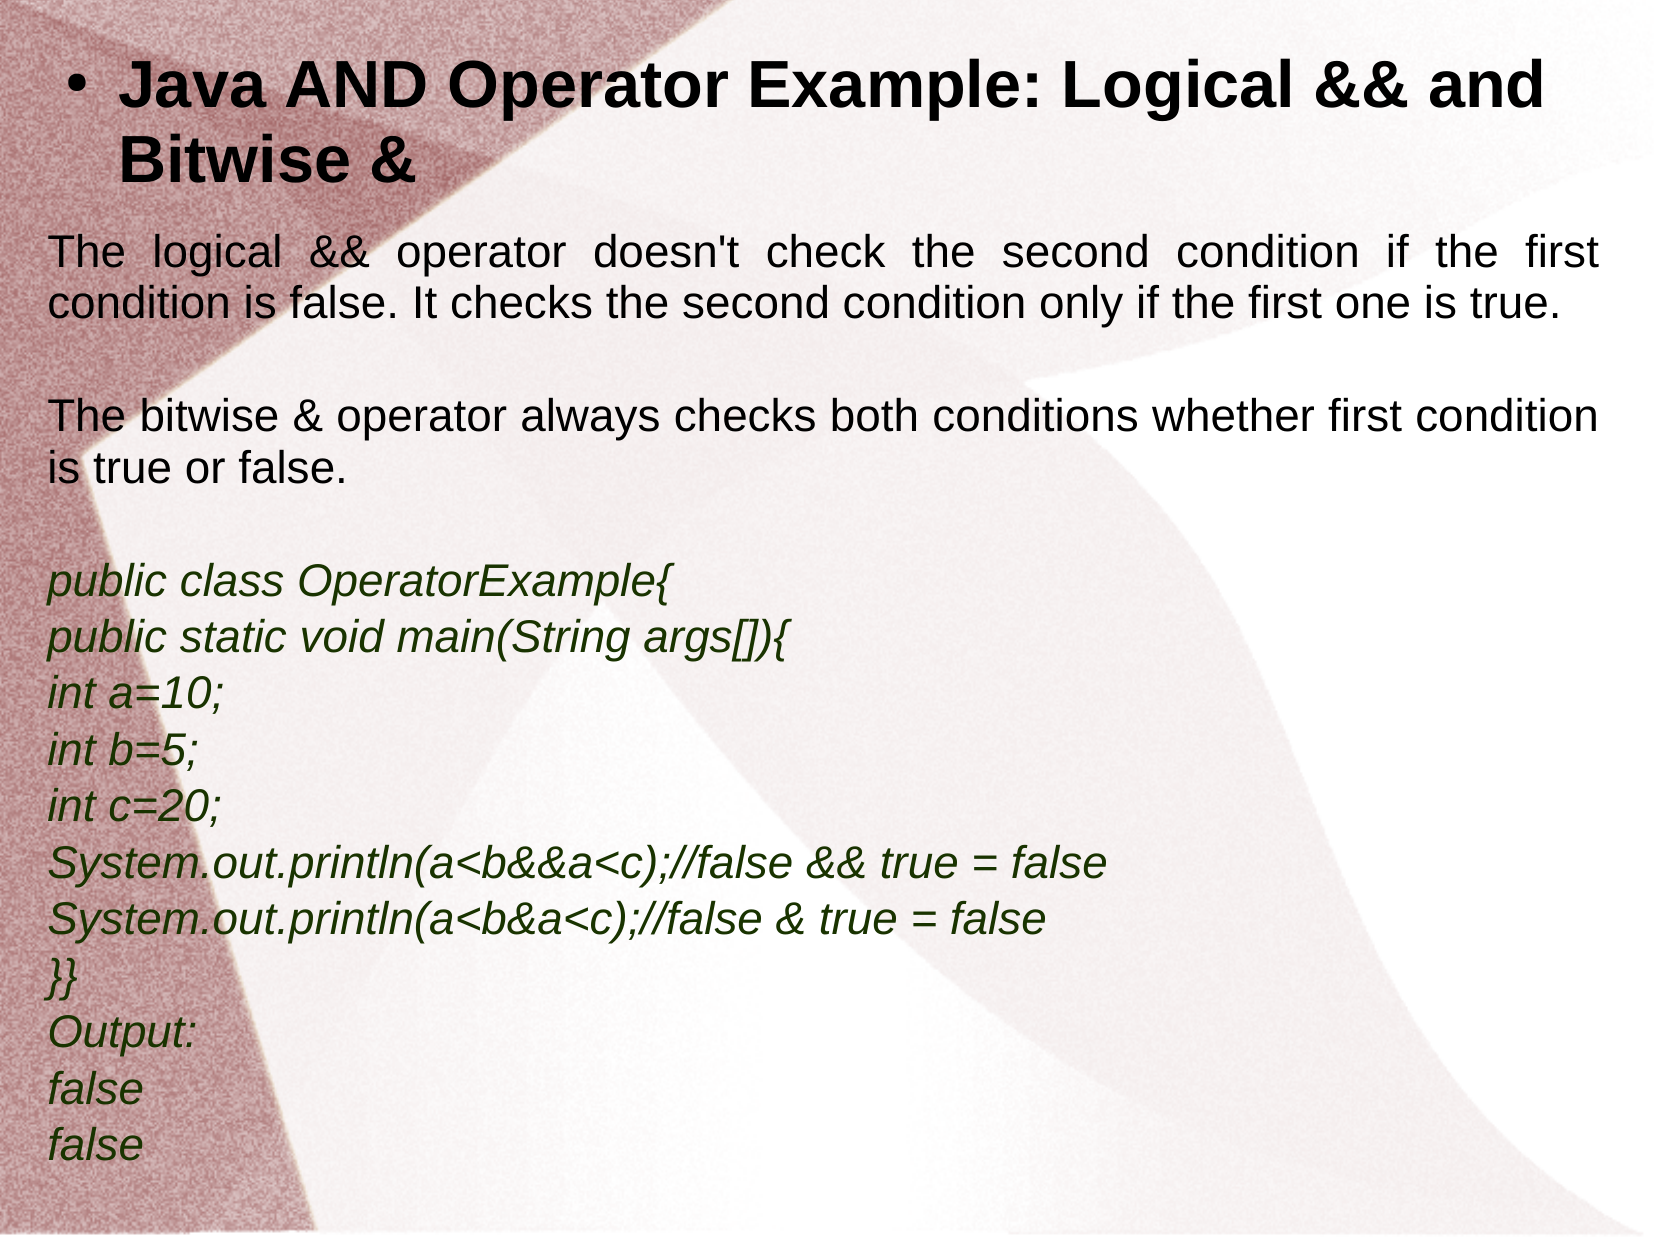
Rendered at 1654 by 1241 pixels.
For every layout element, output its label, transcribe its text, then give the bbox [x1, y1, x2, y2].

list Java AND Operator Example: Logical && and Bitwise & The logical && operator doesn't check the second condition if the first condition is false. It checks the second condition only if the first one is true. The bitwise & operator always checks both conditions whether first condition is true or false. public class OperatorExample{ public static void main(String args[]){ int a=10; int b=5; int c=20; System.out.println(a<b&&a<c);//false && true = false System.out.println(a<b&a<c);//false & true = false }} Output: false false [47, 47, 1601, 1205]
picture [0, 0, 1654, 1241]
